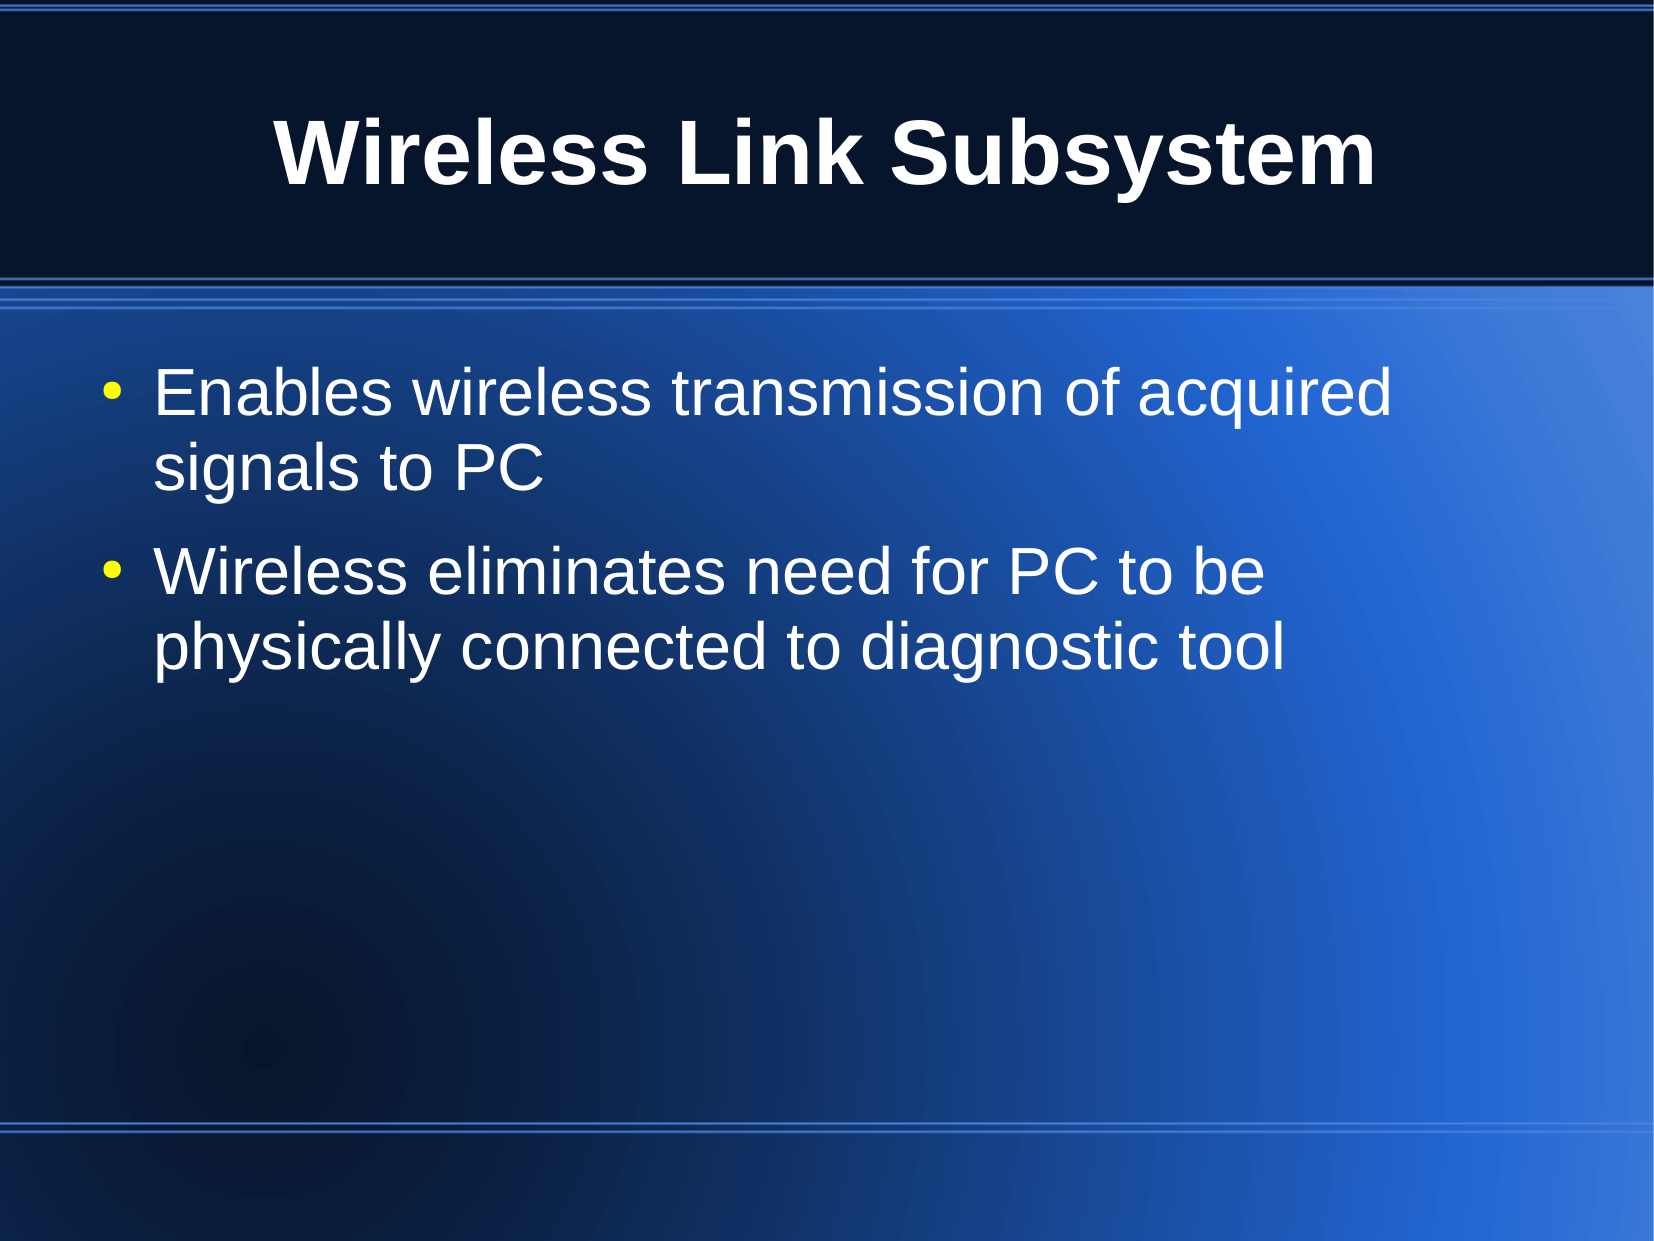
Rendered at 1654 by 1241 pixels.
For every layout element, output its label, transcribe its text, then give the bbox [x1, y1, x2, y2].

picture [0, 0, 1654, 1241]
title Wireless Link Subsystem [82, 49, 1571, 257]
list Enables wireless transmission of acquired signals to PC Wireless eliminates need for PC to be physically connected to diagnostic tool [82, 355, 1571, 1058]
